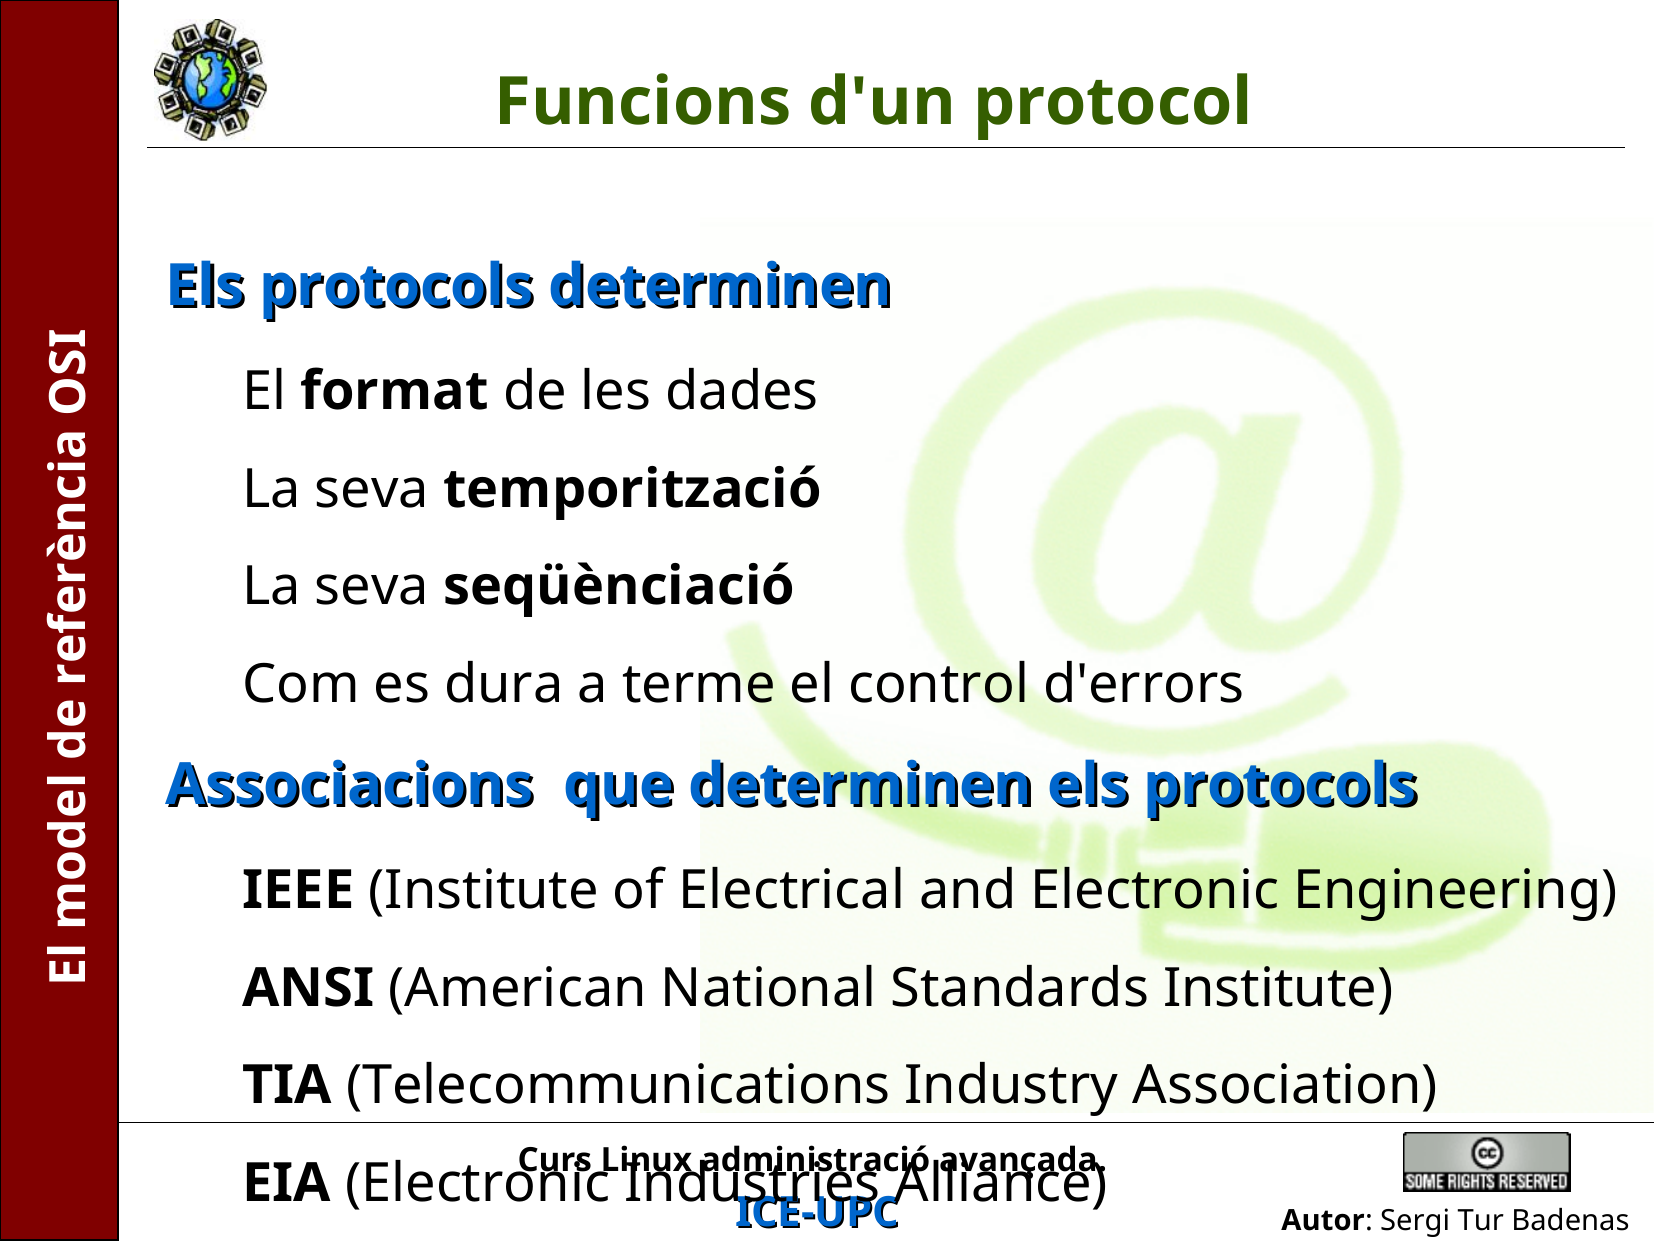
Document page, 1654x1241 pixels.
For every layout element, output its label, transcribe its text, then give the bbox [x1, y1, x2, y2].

picture [999, 1096, 1011, 1100]
picture [1365, 1096, 1378, 1100]
picture [742, 1096, 754, 1100]
picture [1403, 1132, 1571, 1192]
picture [700, 1096, 1102, 1113]
picture [700, 217, 1654, 1113]
picture [154, 19, 268, 49]
picture [1229, 1096, 1242, 1100]
title Funcions d'un protocol [129, 49, 1619, 148]
list Els protocols determinen El format de les dades La seva temporització La seva seqüènciació Com es dura a terme el control d'errors Associacions que determinen els protocols IEEE (Institute of Electrical and Electronic Engineering) ANSI (American National Standards Institute) TIA (Telecommunications Industry Association) EIA (Electronic Industries Alliance) ITU (International Communications Union) [147, 242, 1636, 1096]
picture [1299, 1096, 1311, 1100]
picture [966, 1096, 978, 1100]
picture [808, 1096, 821, 1100]
